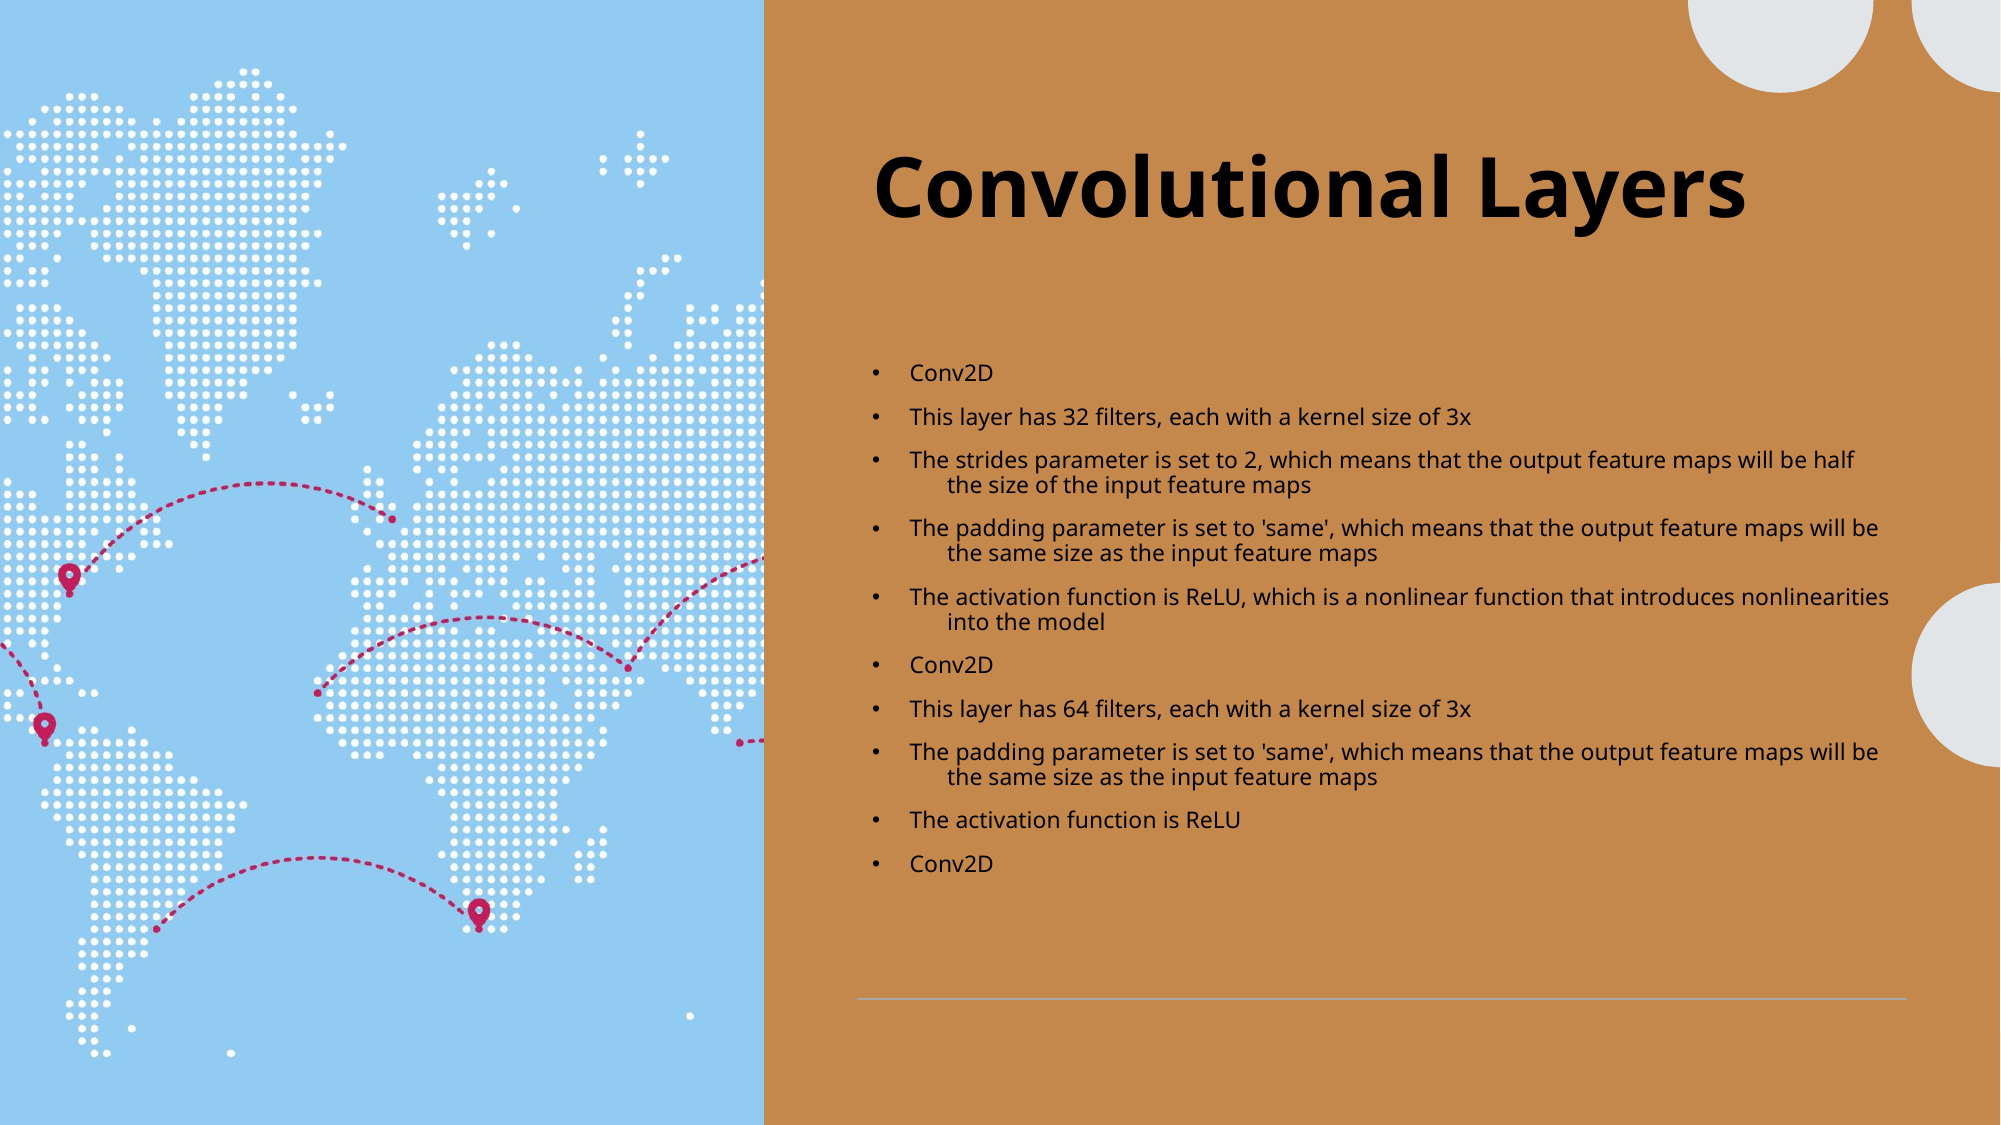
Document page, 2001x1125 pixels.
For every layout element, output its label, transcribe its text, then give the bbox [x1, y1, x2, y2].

list Conv2D This layer has 32 filters, each with a kernel size of 3x The strides parameter is set to 2, which means that the output feature maps will be half the size of the input feature maps The padding parameter is set to 'same', which means that the output feature maps will be the same size as the input feature maps The activation function is ReLU, which is a nonlinear function that introduces nonlinearities into the model Conv2D This layer has 64 filters, each with a kernel size of 3x The padding parameter is set to 'same', which means that the output feature maps will be the same size as the input feature maps The activation function is ReLU Conv2D [857, 354, 1908, 946]
text_box [764, 0, 2000, 1125]
picture [0, 0, 764, 1125]
title Convolutional Layers [857, 126, 1908, 335]
